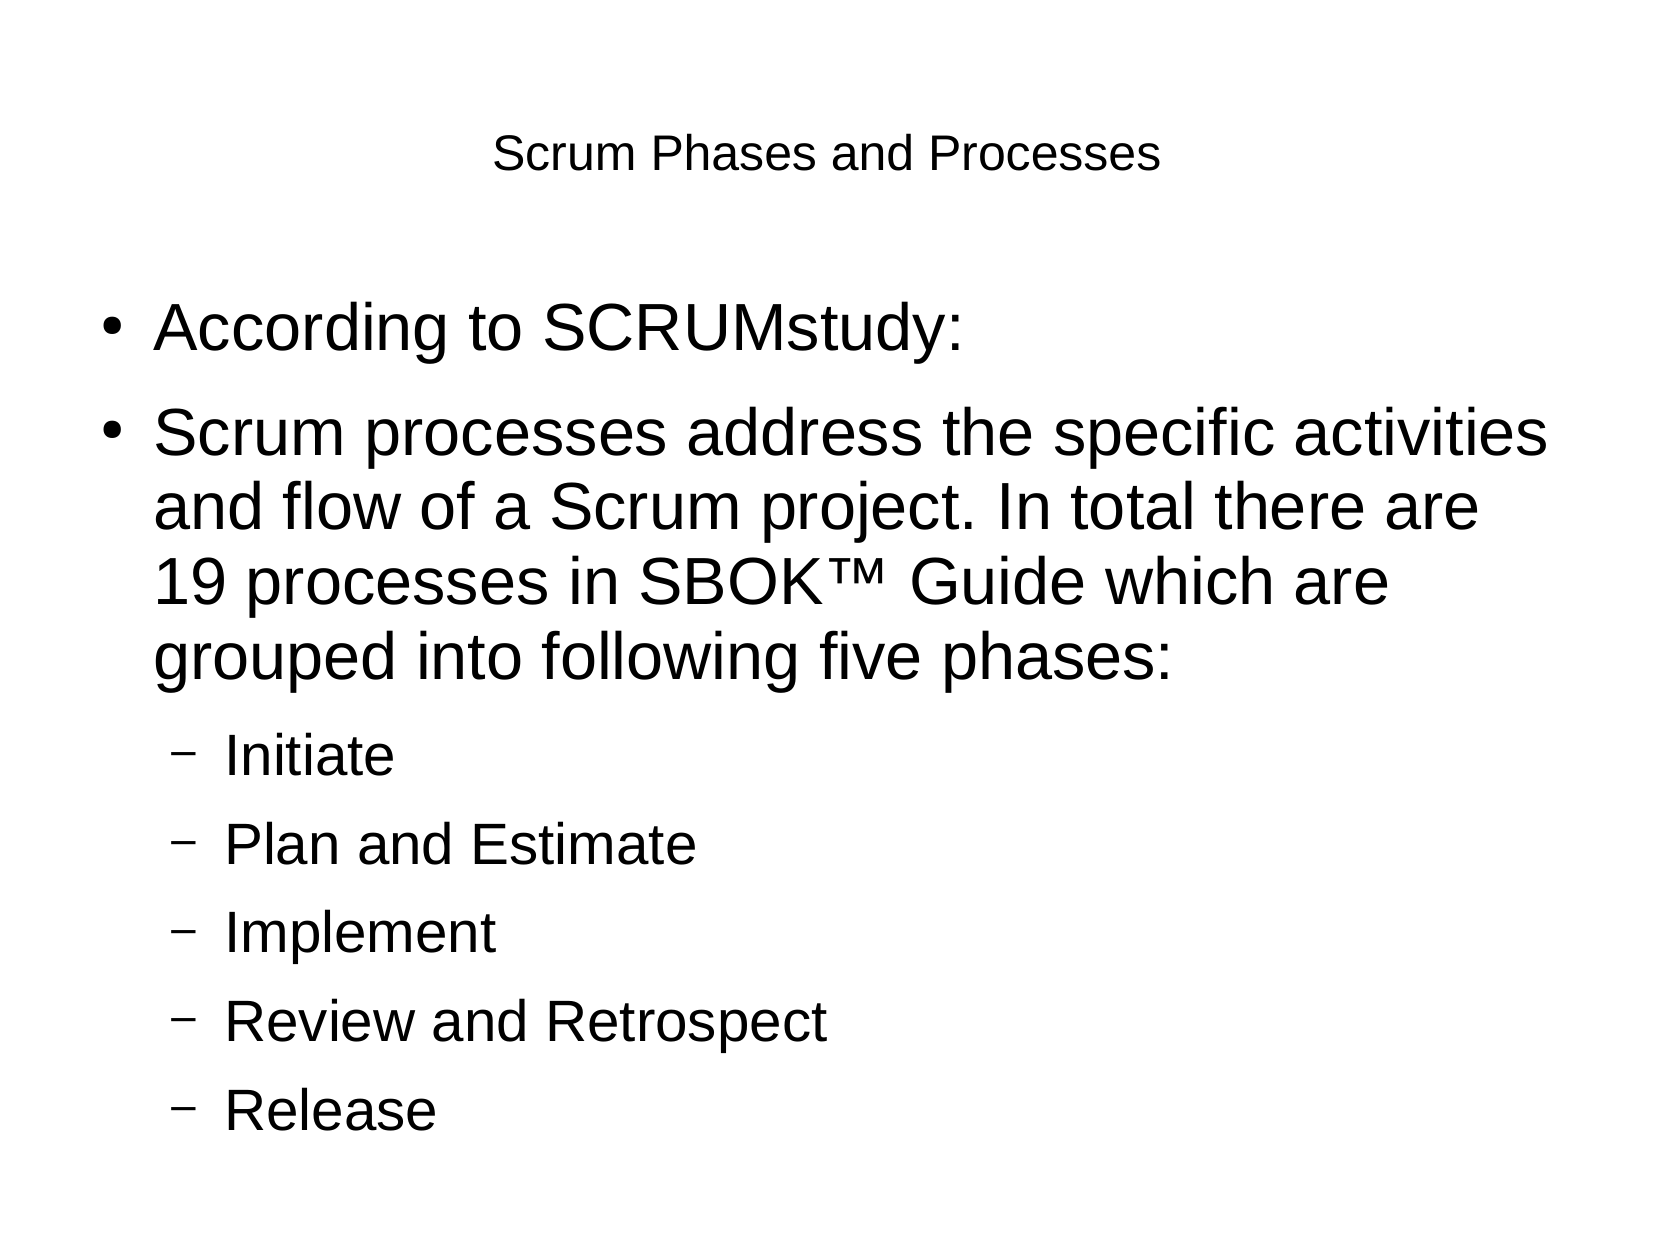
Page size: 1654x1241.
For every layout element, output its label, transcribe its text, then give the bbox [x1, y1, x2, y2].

title Scrum Phases and Processes [82, 49, 1571, 257]
list According to SCRUMstudy: Scrum processes address the specific activities and flow of a Scrum project. In total there are 19 processes in SBOK™ Guide which are grouped into following five phases: Initiate Plan and Estimate Implement Review and Retrospect Release [82, 290, 1571, 1139]
